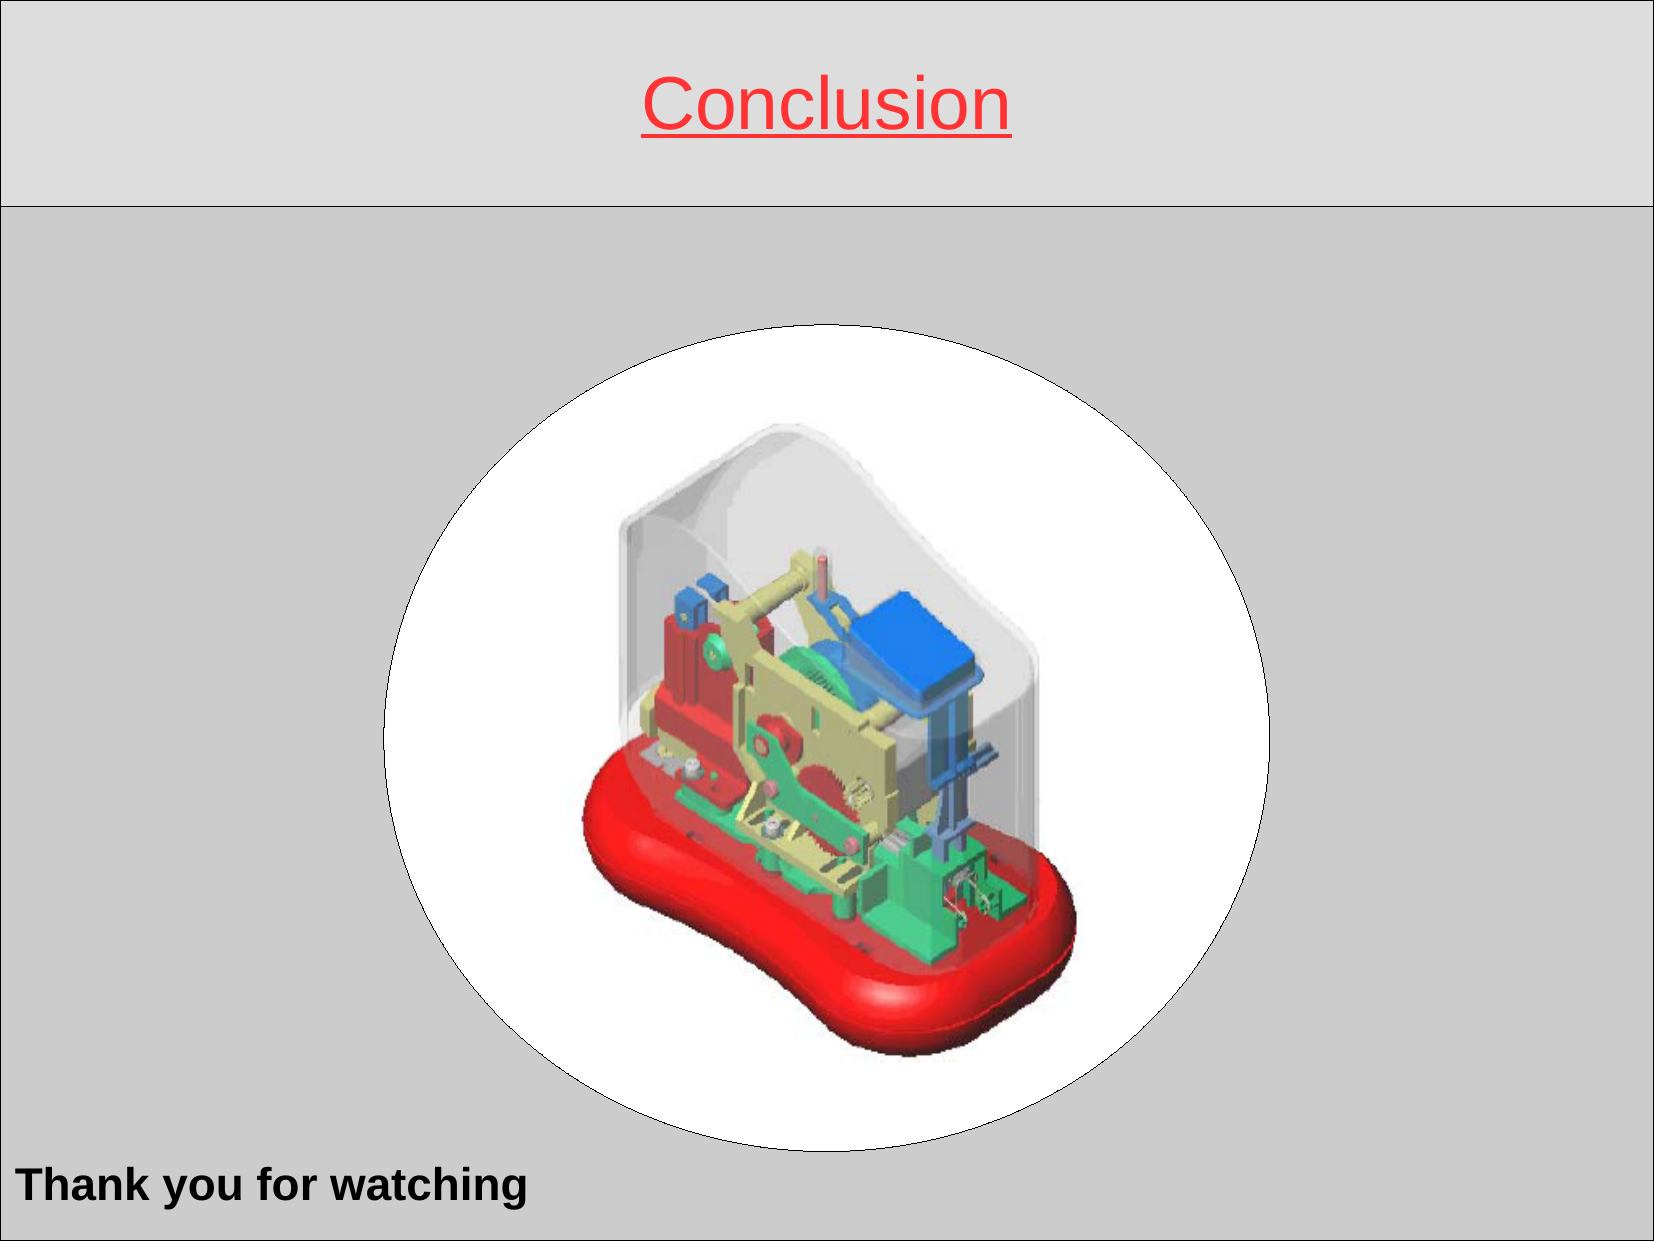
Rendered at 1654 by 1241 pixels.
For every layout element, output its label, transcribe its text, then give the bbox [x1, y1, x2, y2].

text_box [0, 207, 1654, 1240]
picture [561, 413, 1093, 1063]
text_box Thank you for watching [0, 1151, 562, 1219]
text_box Conclusion [0, 0, 1654, 207]
